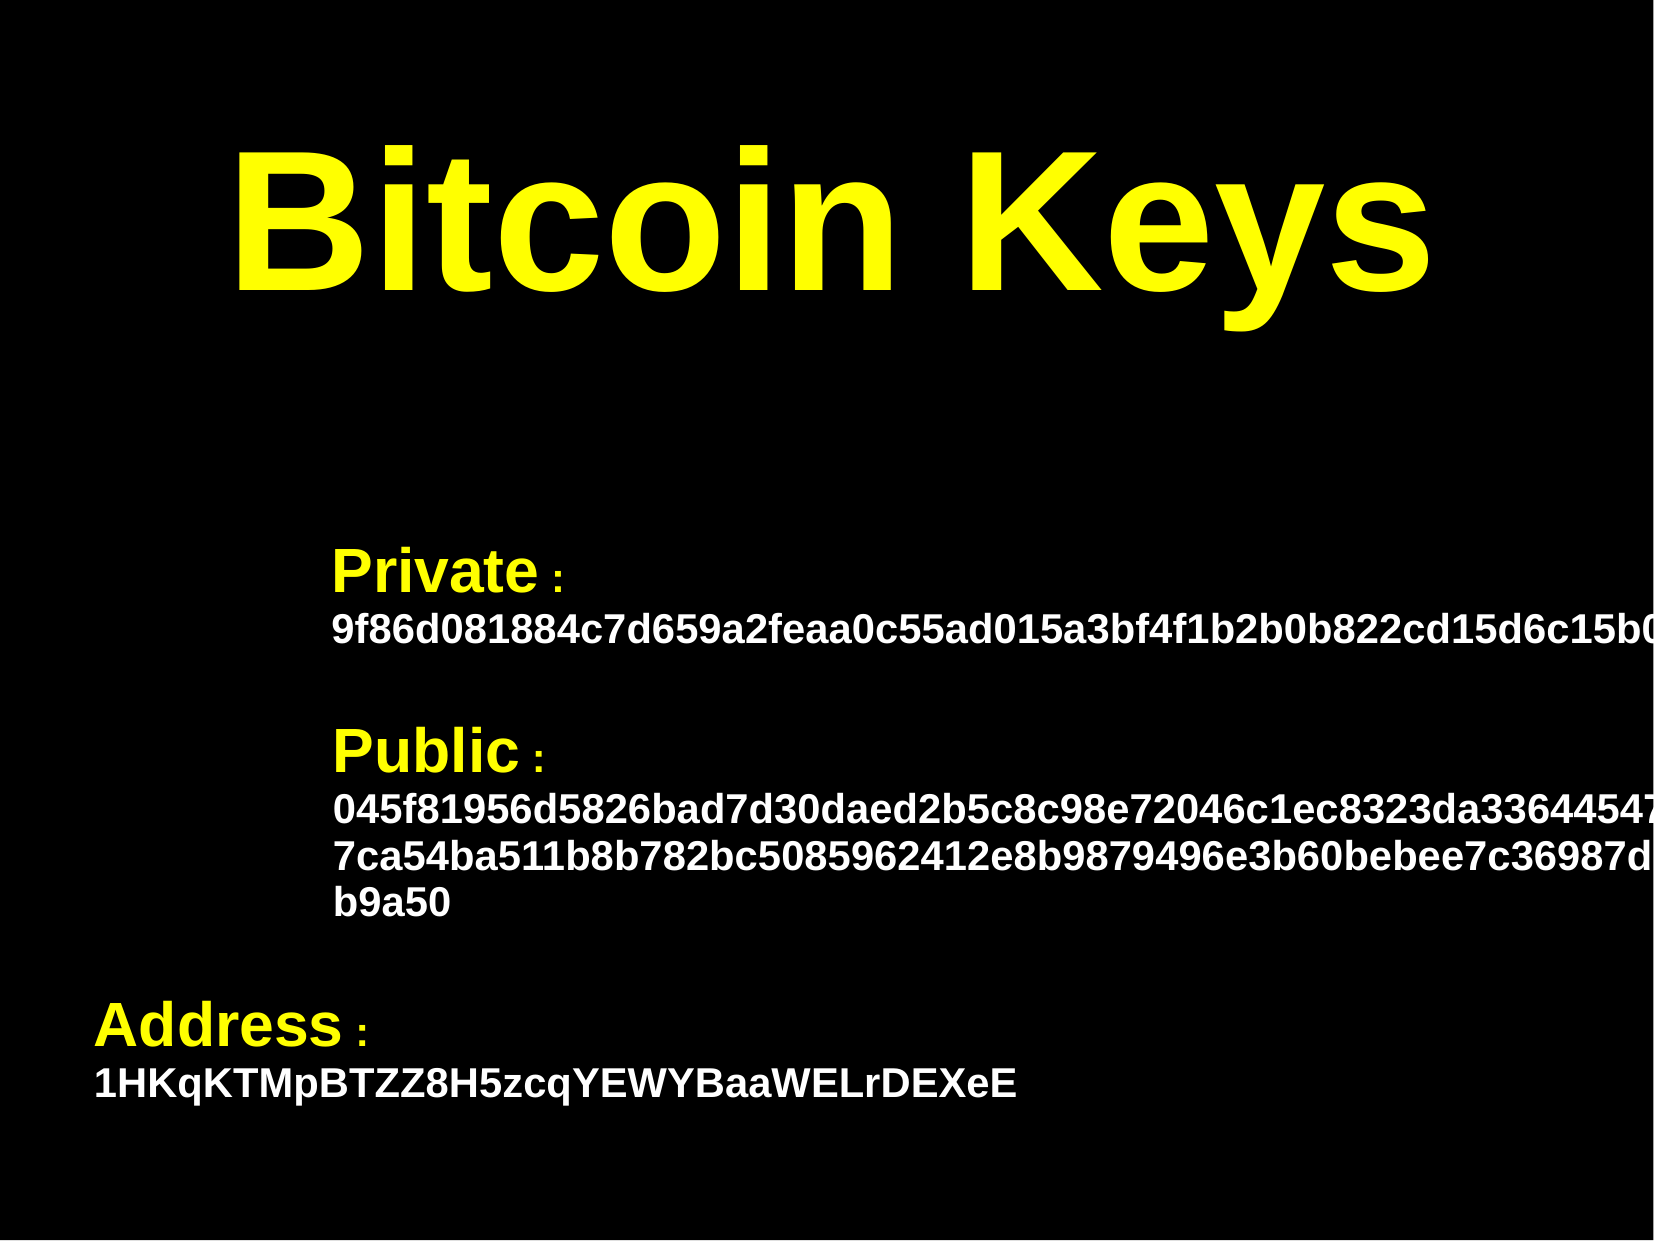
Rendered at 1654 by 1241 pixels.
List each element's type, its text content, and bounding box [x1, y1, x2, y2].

text_box Public : 045f81956d5826bad7d30daed2b5c8c98e72046c1ec8323da336445476183fb 7ca54ba511b8b782bc5085962412e8b9879496e3b60bebee7c36987d1d5848 b9a50 [318, 723, 1339, 919]
text_box Bitcoin Keys [322, 232, 332, 266]
text_box Address : 1HKqKTMpBTZZ8H5zcqYEWYBaaWELrDEXeE [79, 950, 1100, 1146]
text_box Private : 9f86d081884c7d659a2feaa0c55ad015a3bf4f1b2b0b822cd15d6c15b0f00a08 [316, 496, 1337, 692]
text_box [0, 0, 1654, 1241]
text_box Bitcoin Keys [322, 123, 1343, 319]
text_box [1648, 618, 1654, 639]
